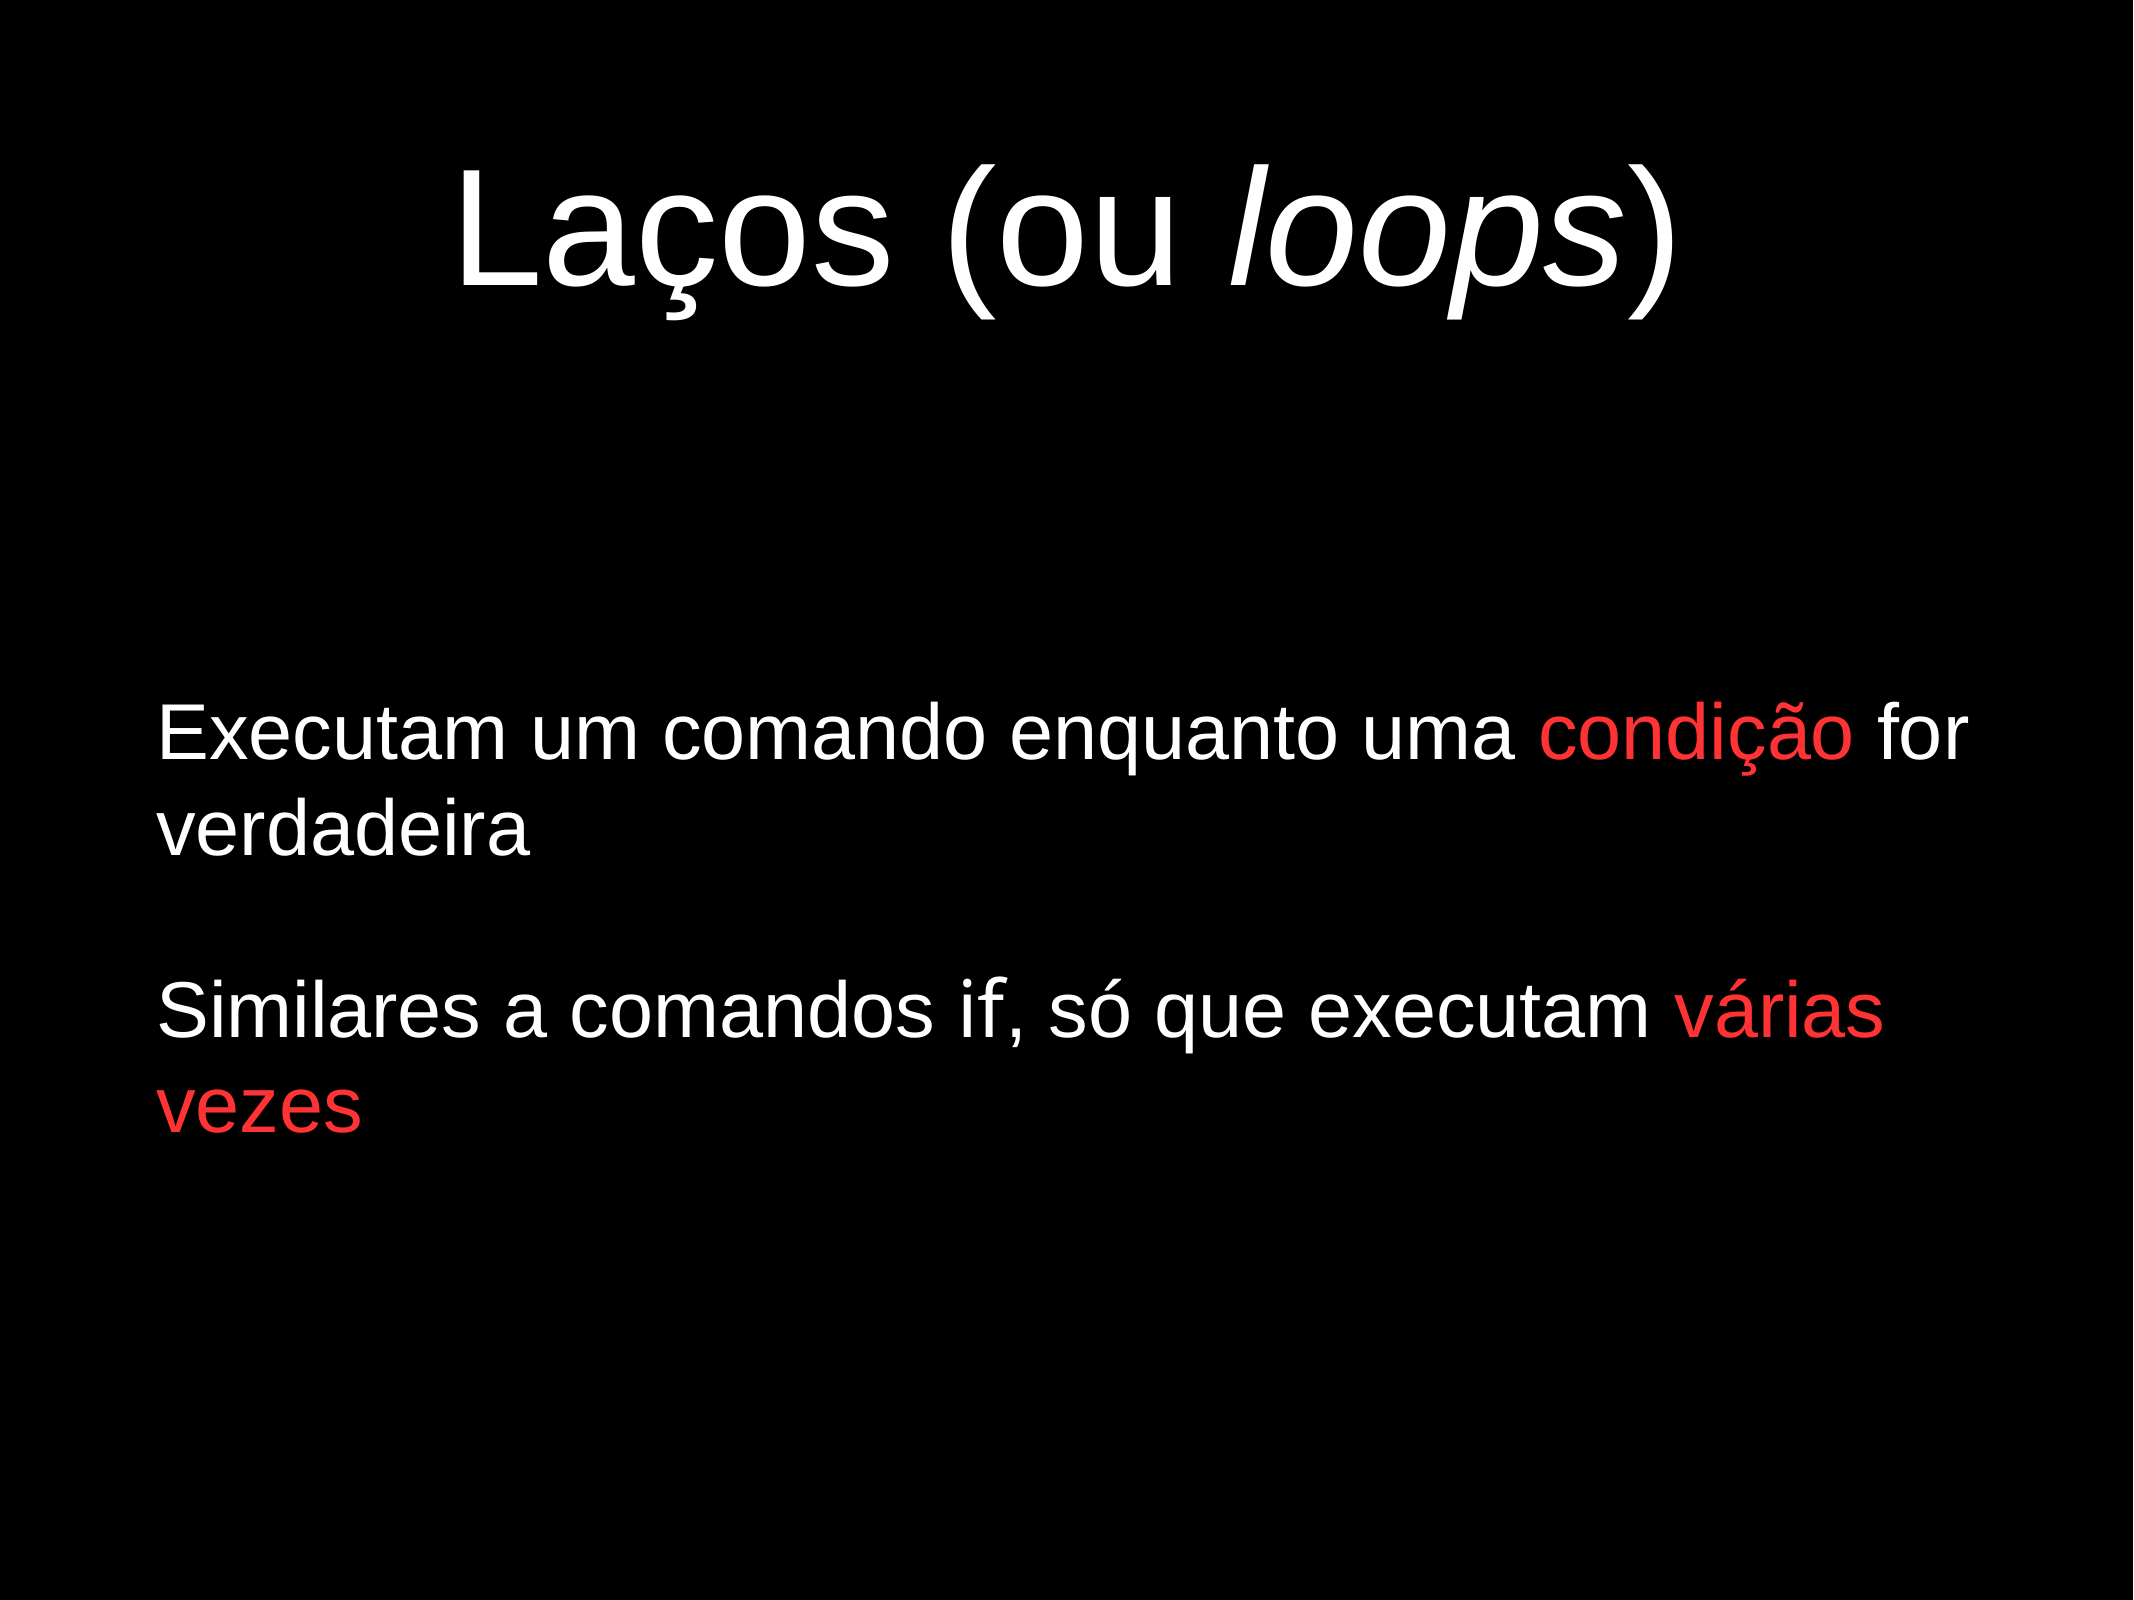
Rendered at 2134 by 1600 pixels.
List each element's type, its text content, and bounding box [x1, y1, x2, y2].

list Executam um comando enquanto uma condição for verdadeira Similares a comandos if, só que executam várias vezes [156, 510, 1978, 1318]
title Laços (ou loops) [156, 41, 1978, 396]
